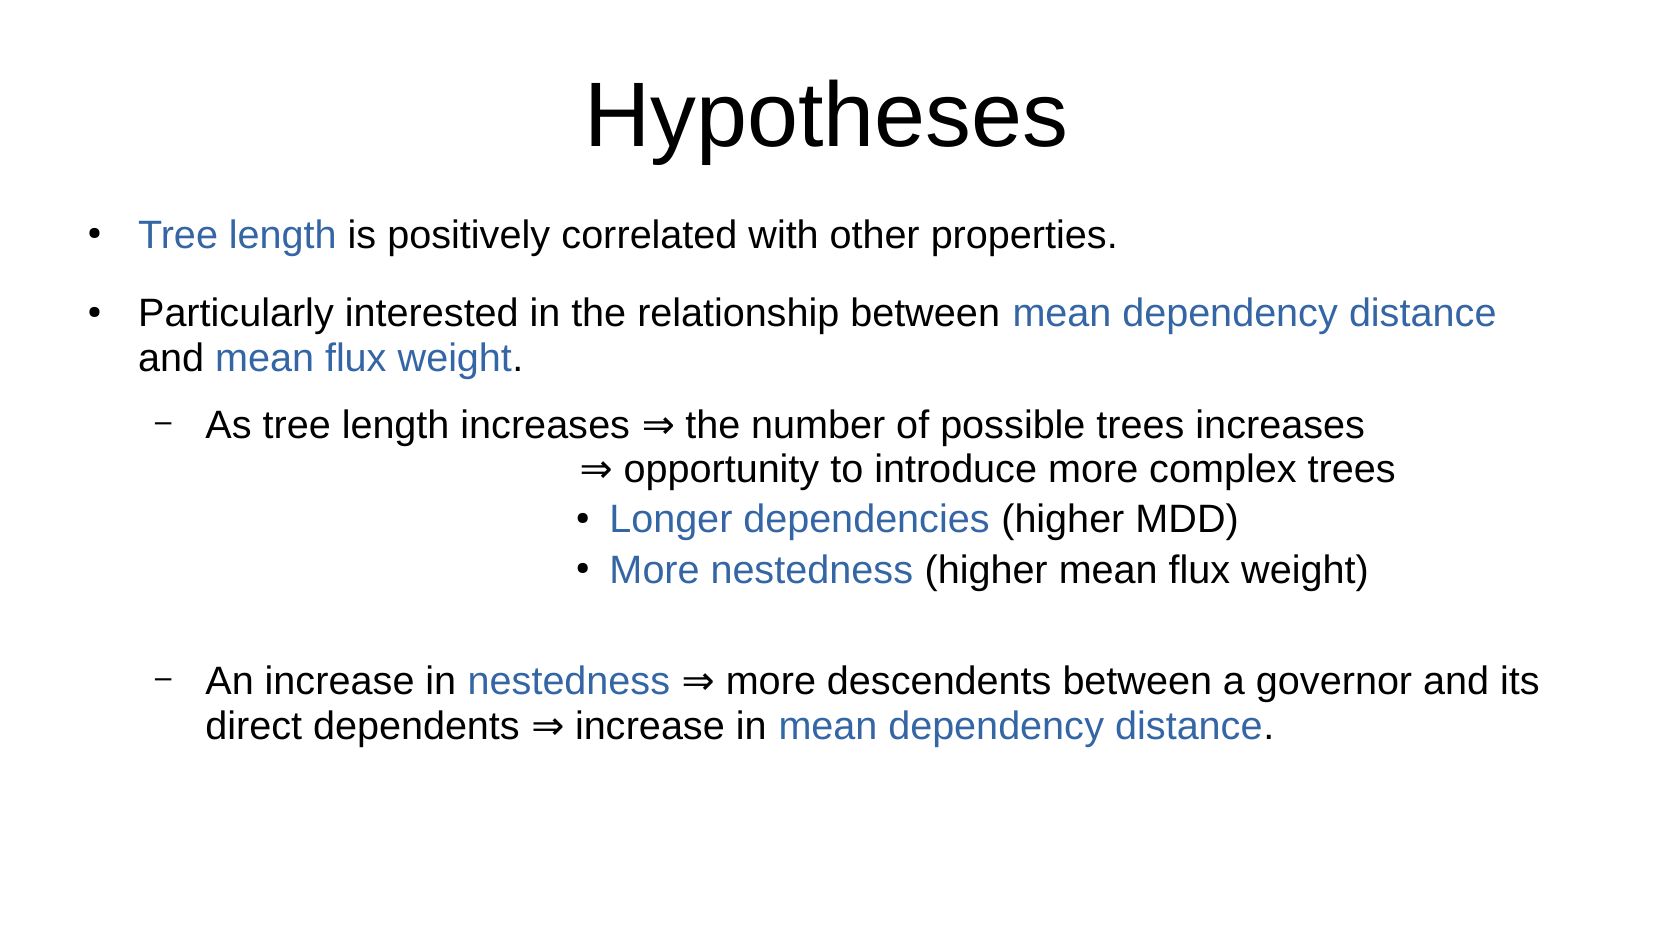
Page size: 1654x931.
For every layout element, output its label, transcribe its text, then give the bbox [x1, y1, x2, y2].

list Tree length is positively correlated with other properties. Particularly interested in the relationship between mean dependency distance and mean flux weight. As tree length increases ⇒ the number of possible trees increases ⇒ opportunity to introduce more complex trees Longer dependencies (higher MDD) More nestedness (higher mean flux weight) An increase in nestedness ⇒ more descendents between a governor and its direct dependents ⇒ increase in mean dependency distance. [70, 212, 1559, 753]
title Hypotheses [82, 37, 1571, 193]
